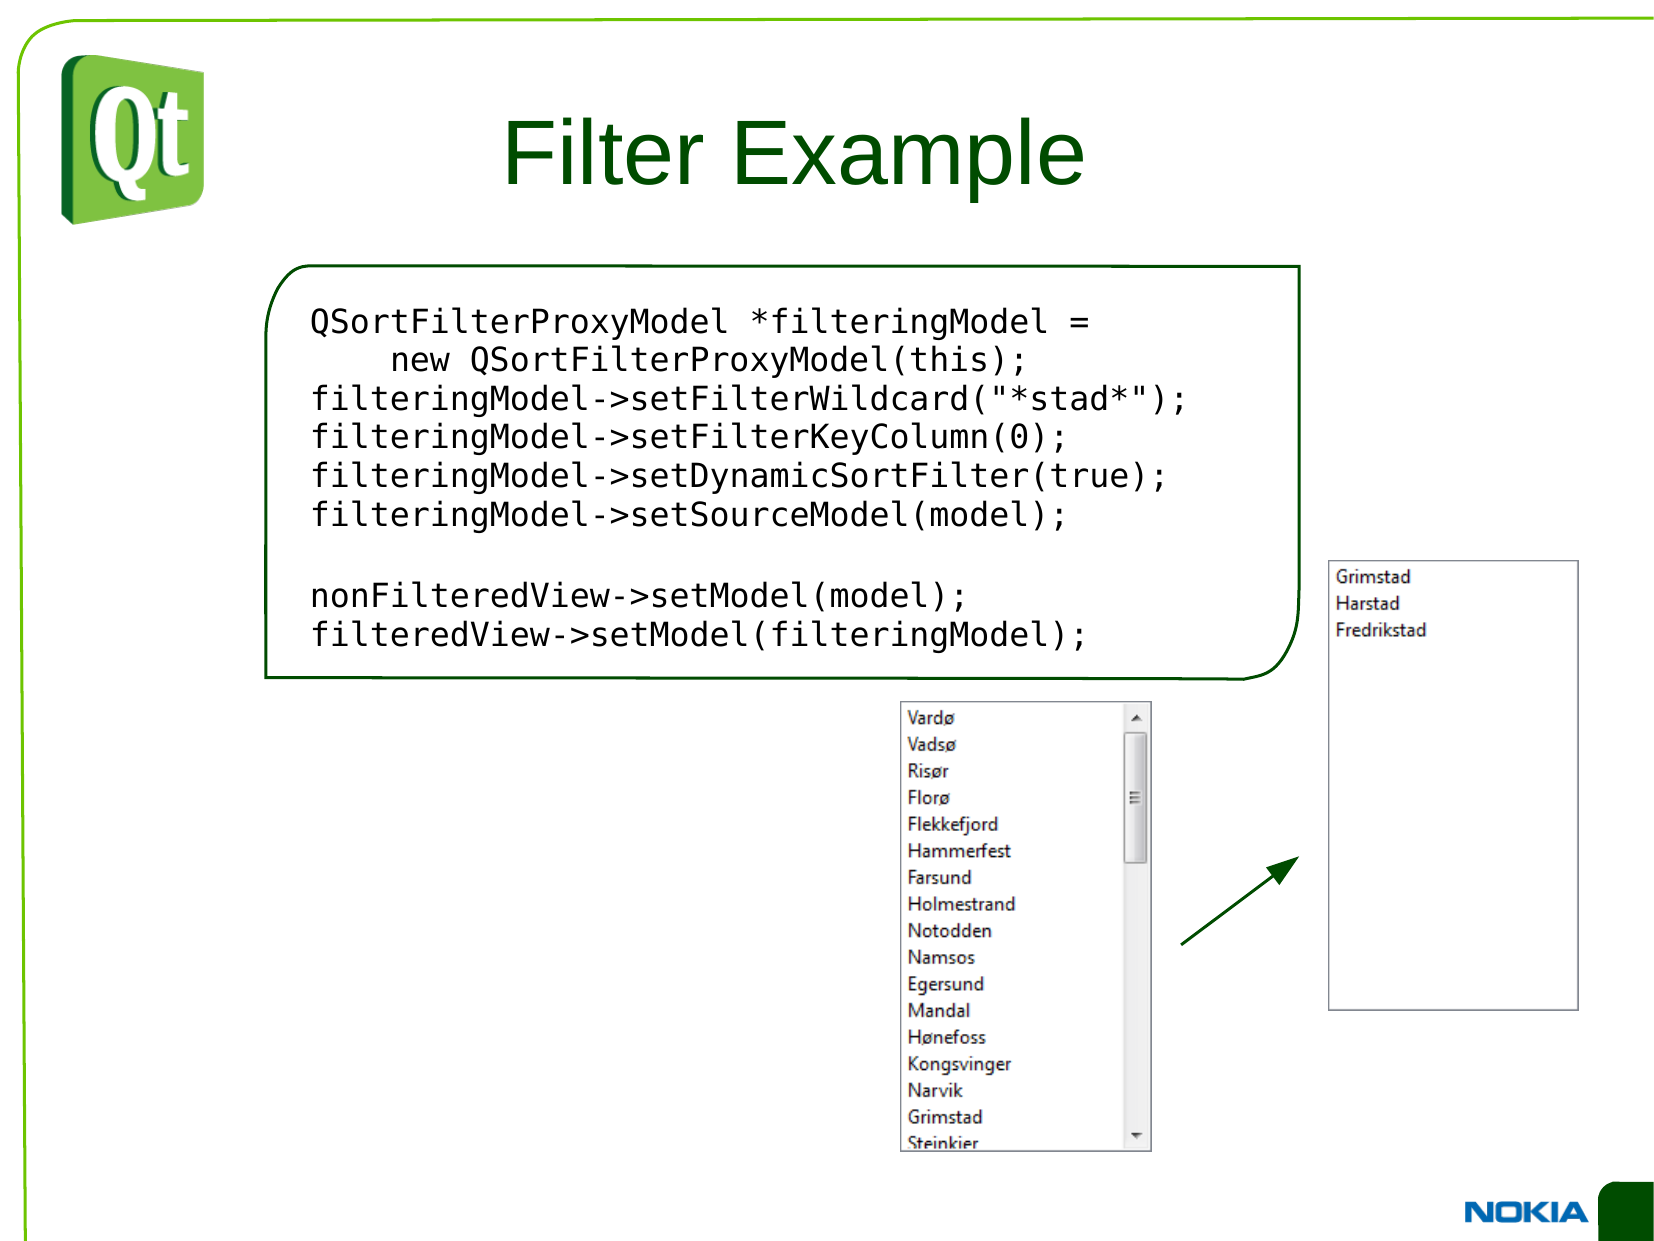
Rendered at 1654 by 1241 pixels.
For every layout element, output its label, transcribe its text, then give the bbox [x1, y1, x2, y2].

title Filter Example [257, 49, 1333, 257]
text_box QSortFilterProxyModel *filteringModel = new QSortFilterProxyModel(this); filteringModel->setFilterWildcard("*stad*"); filteringModel->setFilterKeyColumn(0); filteringModel->setDynamicSortFilter(true); filteringModel->setSourceModel(model); nonFilteredView->setModel(model); filteredView->setModel(filteringModel); [295, 295, 1241, 664]
picture [1465, 1201, 1589, 1223]
picture [61, 55, 204, 225]
picture [1328, 560, 1579, 1011]
picture [900, 701, 1152, 1152]
